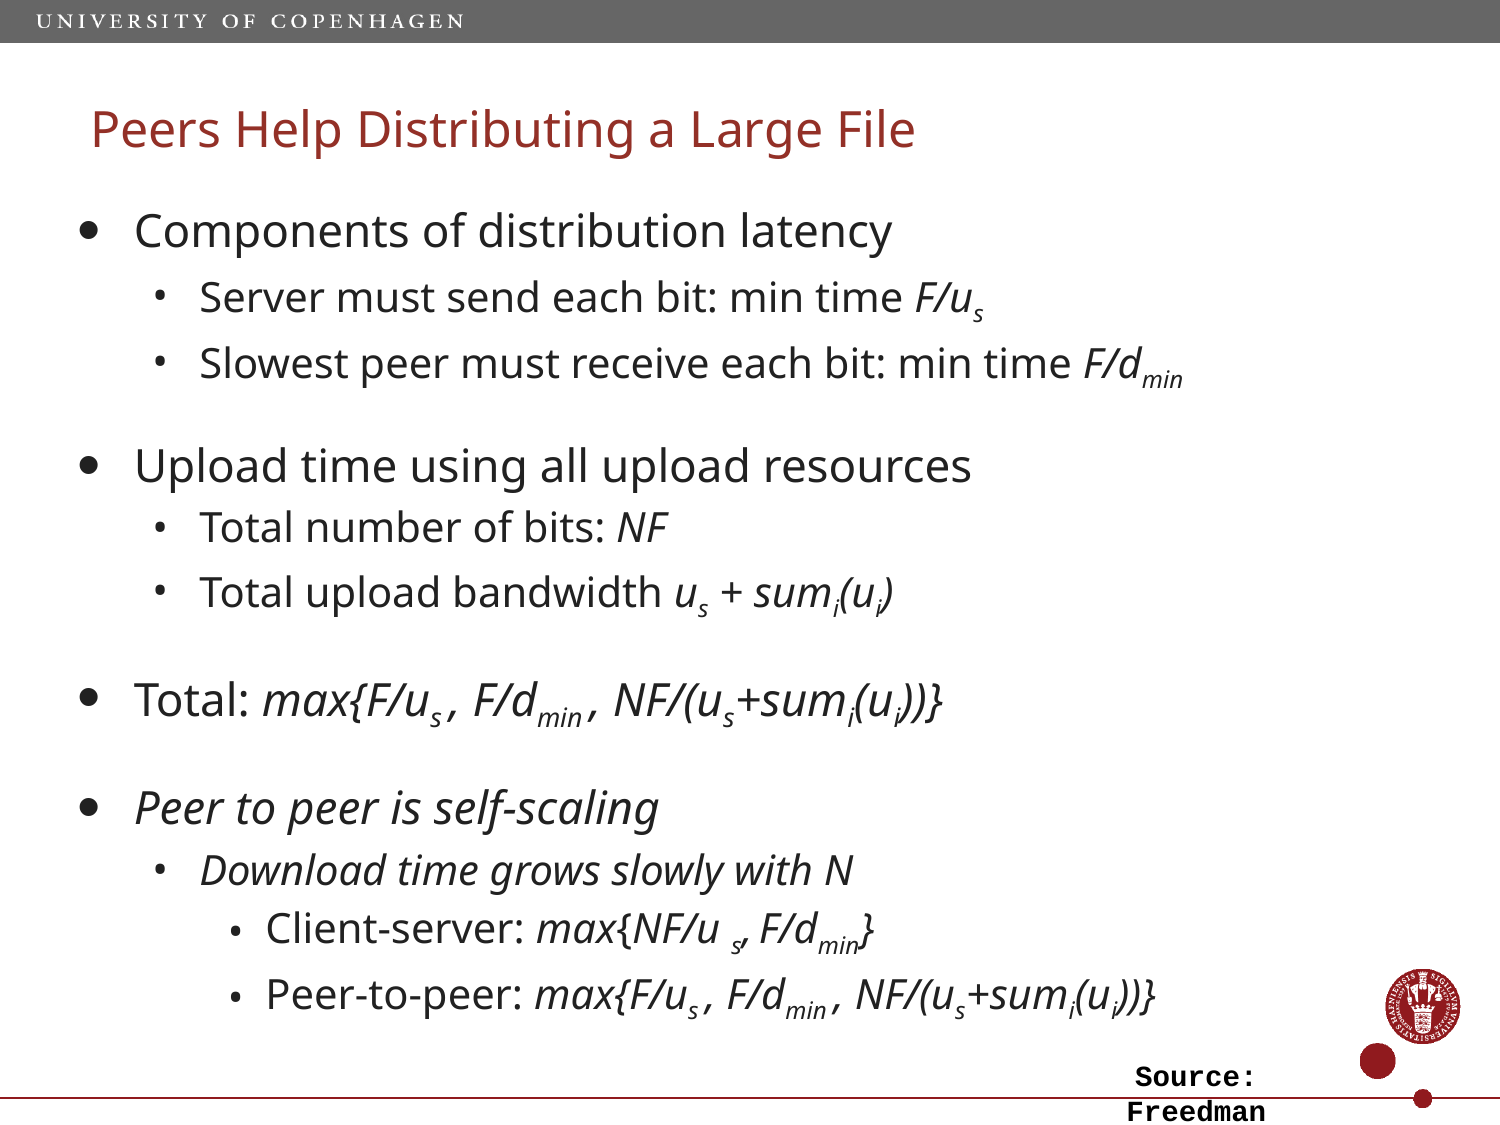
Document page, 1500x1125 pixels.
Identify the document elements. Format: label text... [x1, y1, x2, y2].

text_box Source: Freedman [1042, 1049, 1350, 1125]
list Components of distribution latency Server must send each bit: min time F/us Slowest peer must receive each bit: min time F/dmin Upload time using all upload resources Total number of bits: NF Total upload bandwidth us + sumi(ui) Total: max{F/us , F/dmin , NF/(us+sumi(ui))} Peer to peer is self-scaling Download time grows slowly with N Client-server: max{NF/u s, F/dmin} Peer-to-peer: max{F/us , F/dmin , NF/(us+sumi(ui))} [62, 200, 1463, 1081]
title Peers Help Distributing a Large File [75, 75, 1426, 180]
picture [0, 910, 1042, 1122]
picture [1350, 910, 1500, 1122]
